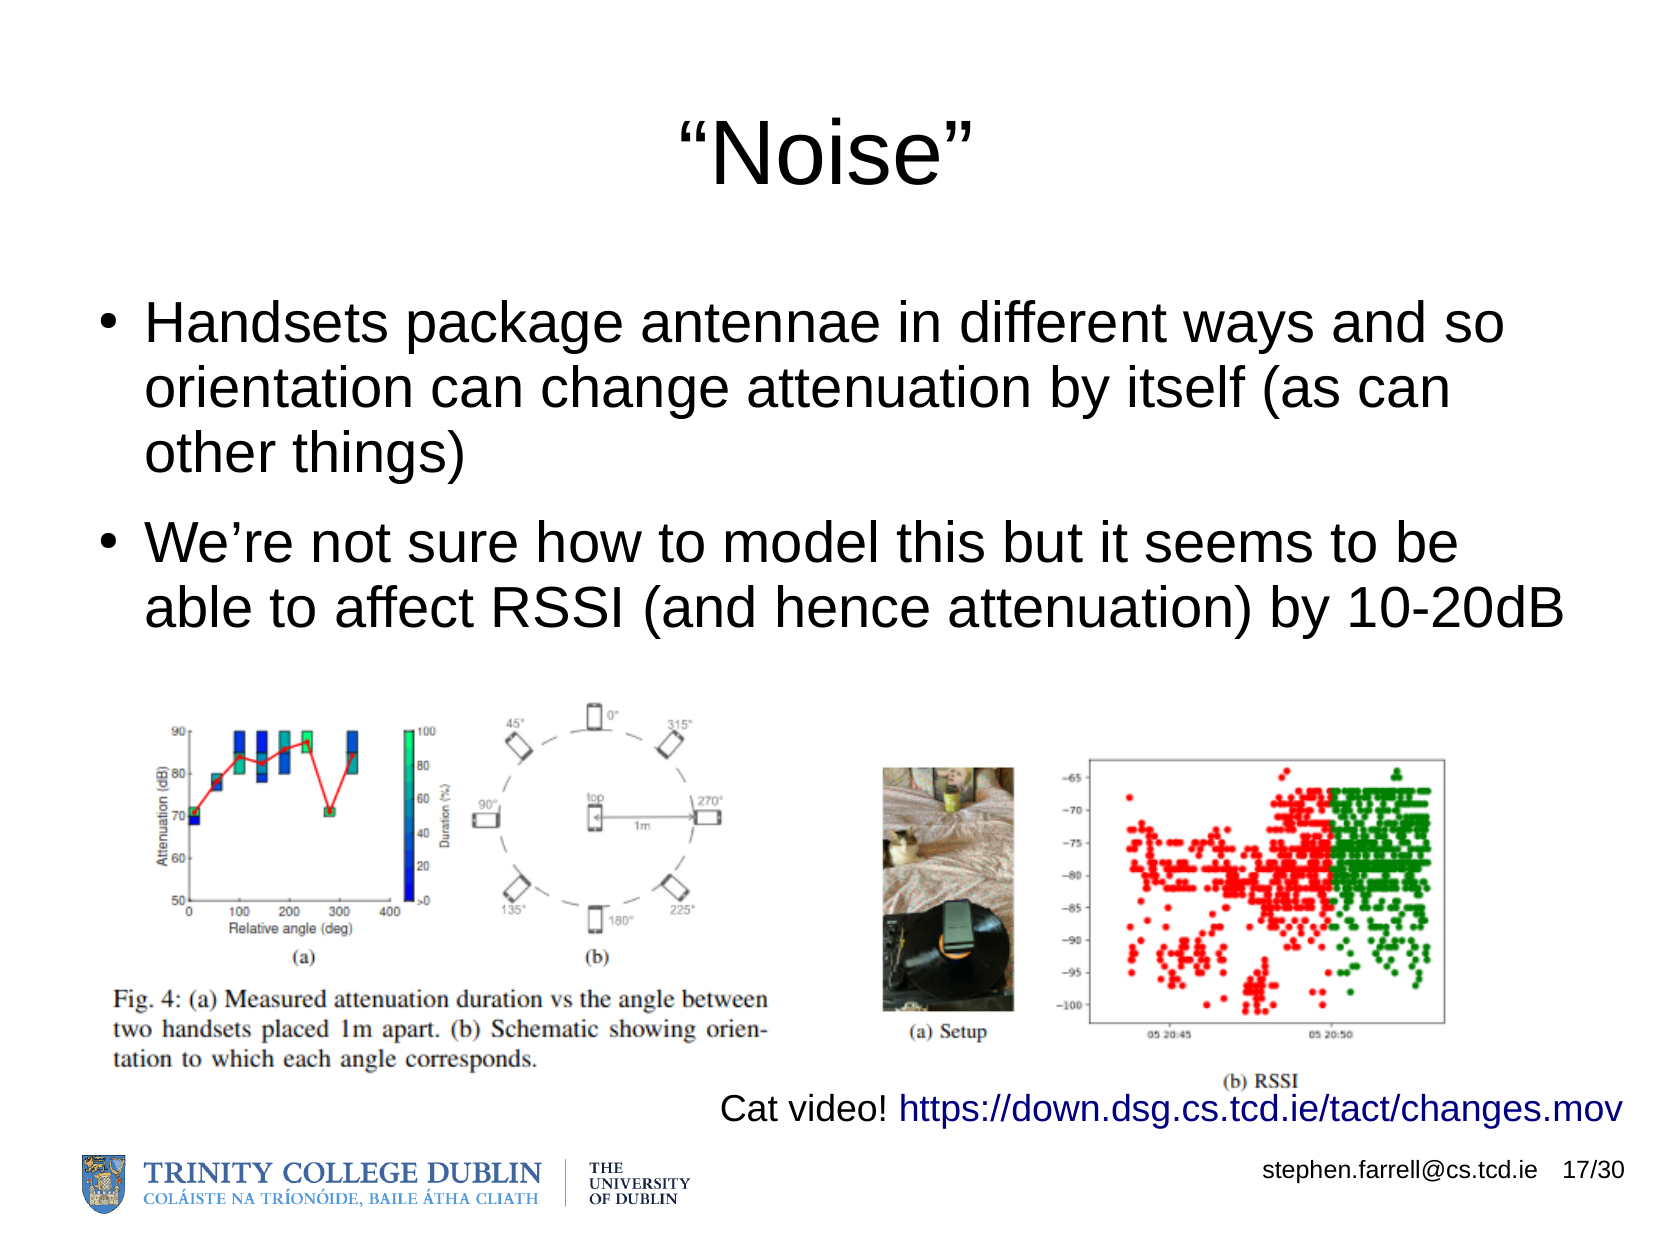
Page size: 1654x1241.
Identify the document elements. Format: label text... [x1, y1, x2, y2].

text_box Cat video! https://down.dsg.cs.tcd.ie/tact/changes.mov [705, 1080, 1651, 1161]
list Handsets package antennae in different ways and so orientation can change attenuation by itself (as can other things) We’re not sure how to model this but it seems to be able to affect RSSI (and hence attenuation) by 10-20dB [82, 290, 1571, 711]
picture [855, 710, 1505, 1080]
picture [72, 659, 781, 1089]
picture [82, 1155, 694, 1214]
title “Noise” [82, 49, 1571, 257]
